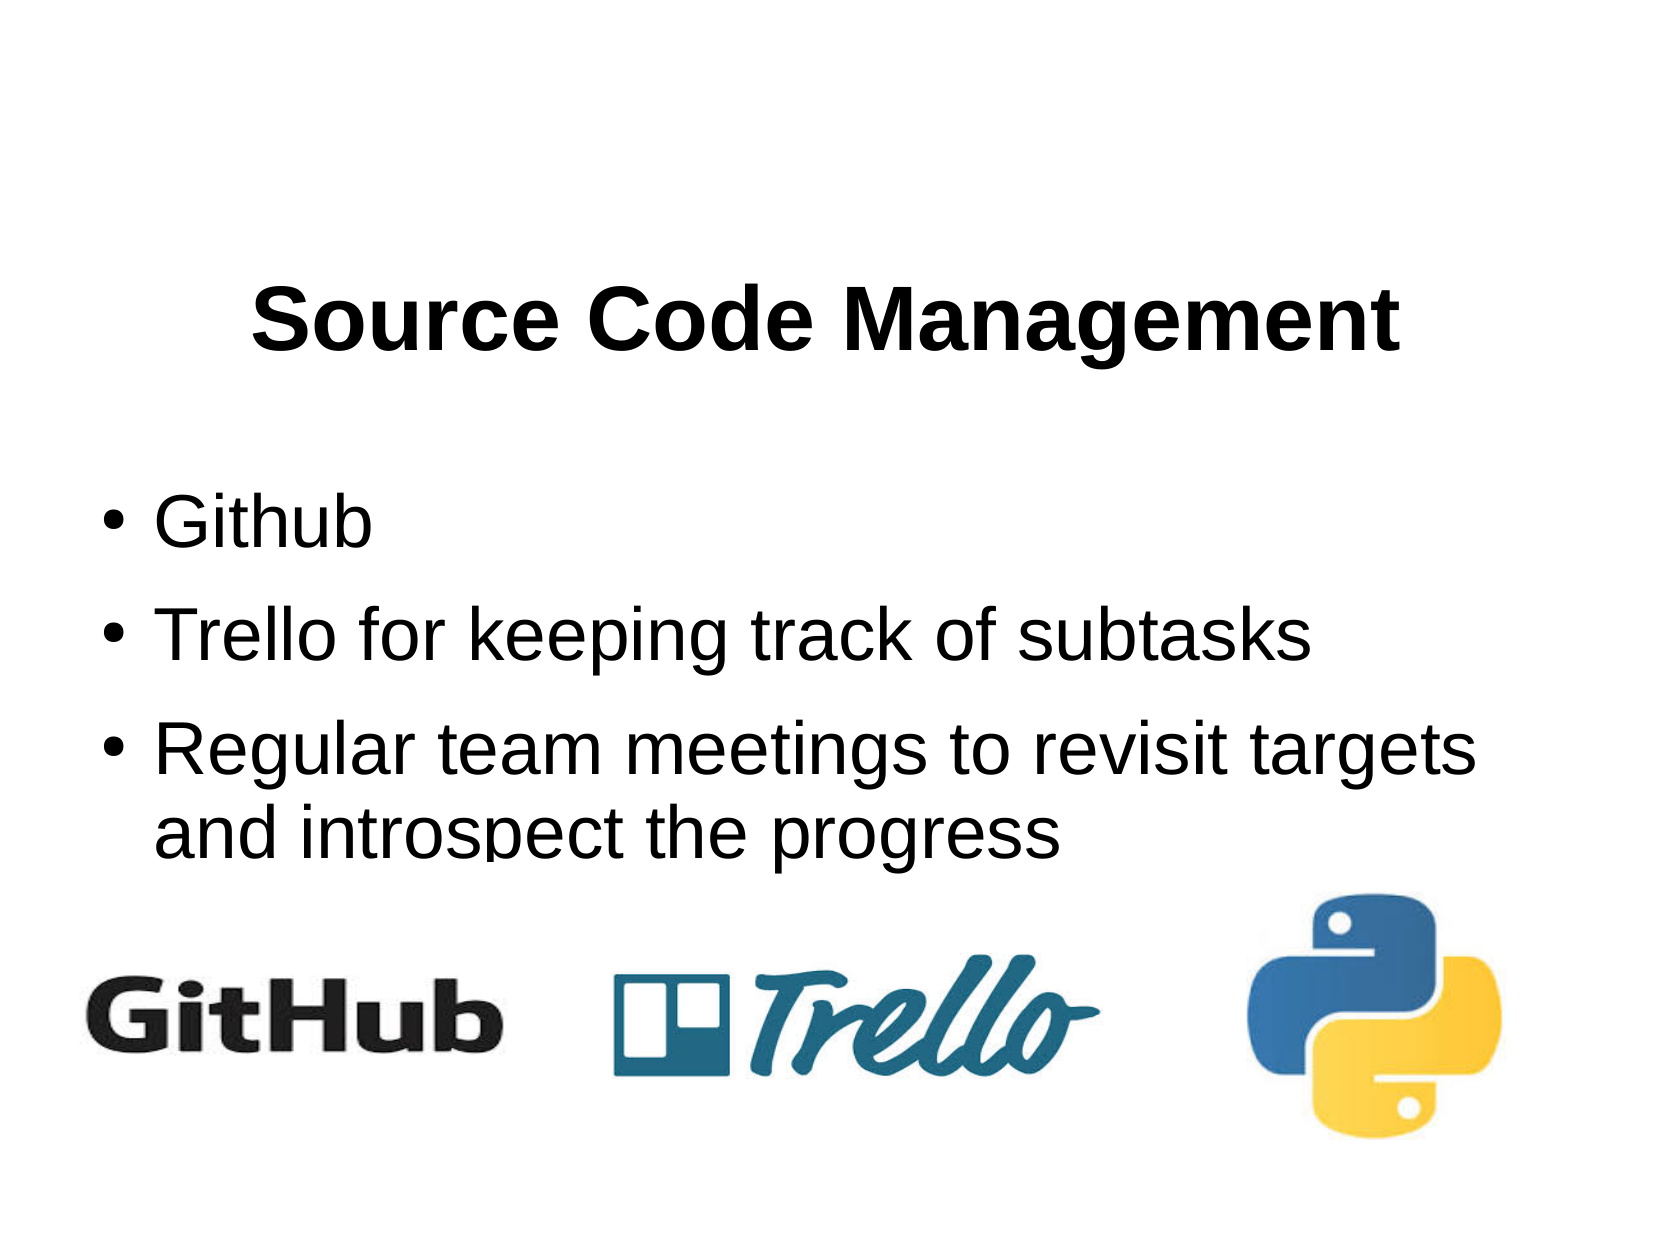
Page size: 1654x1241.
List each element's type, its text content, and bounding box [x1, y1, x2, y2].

picture [1246, 891, 1506, 1140]
picture [64, 862, 526, 1182]
title Source Code Management [82, 214, 1571, 422]
list Github Trello for keeping track of subtasks Regular team meetings to revisit targets and introspect the progress [82, 479, 1538, 1199]
picture [602, 944, 1111, 1087]
